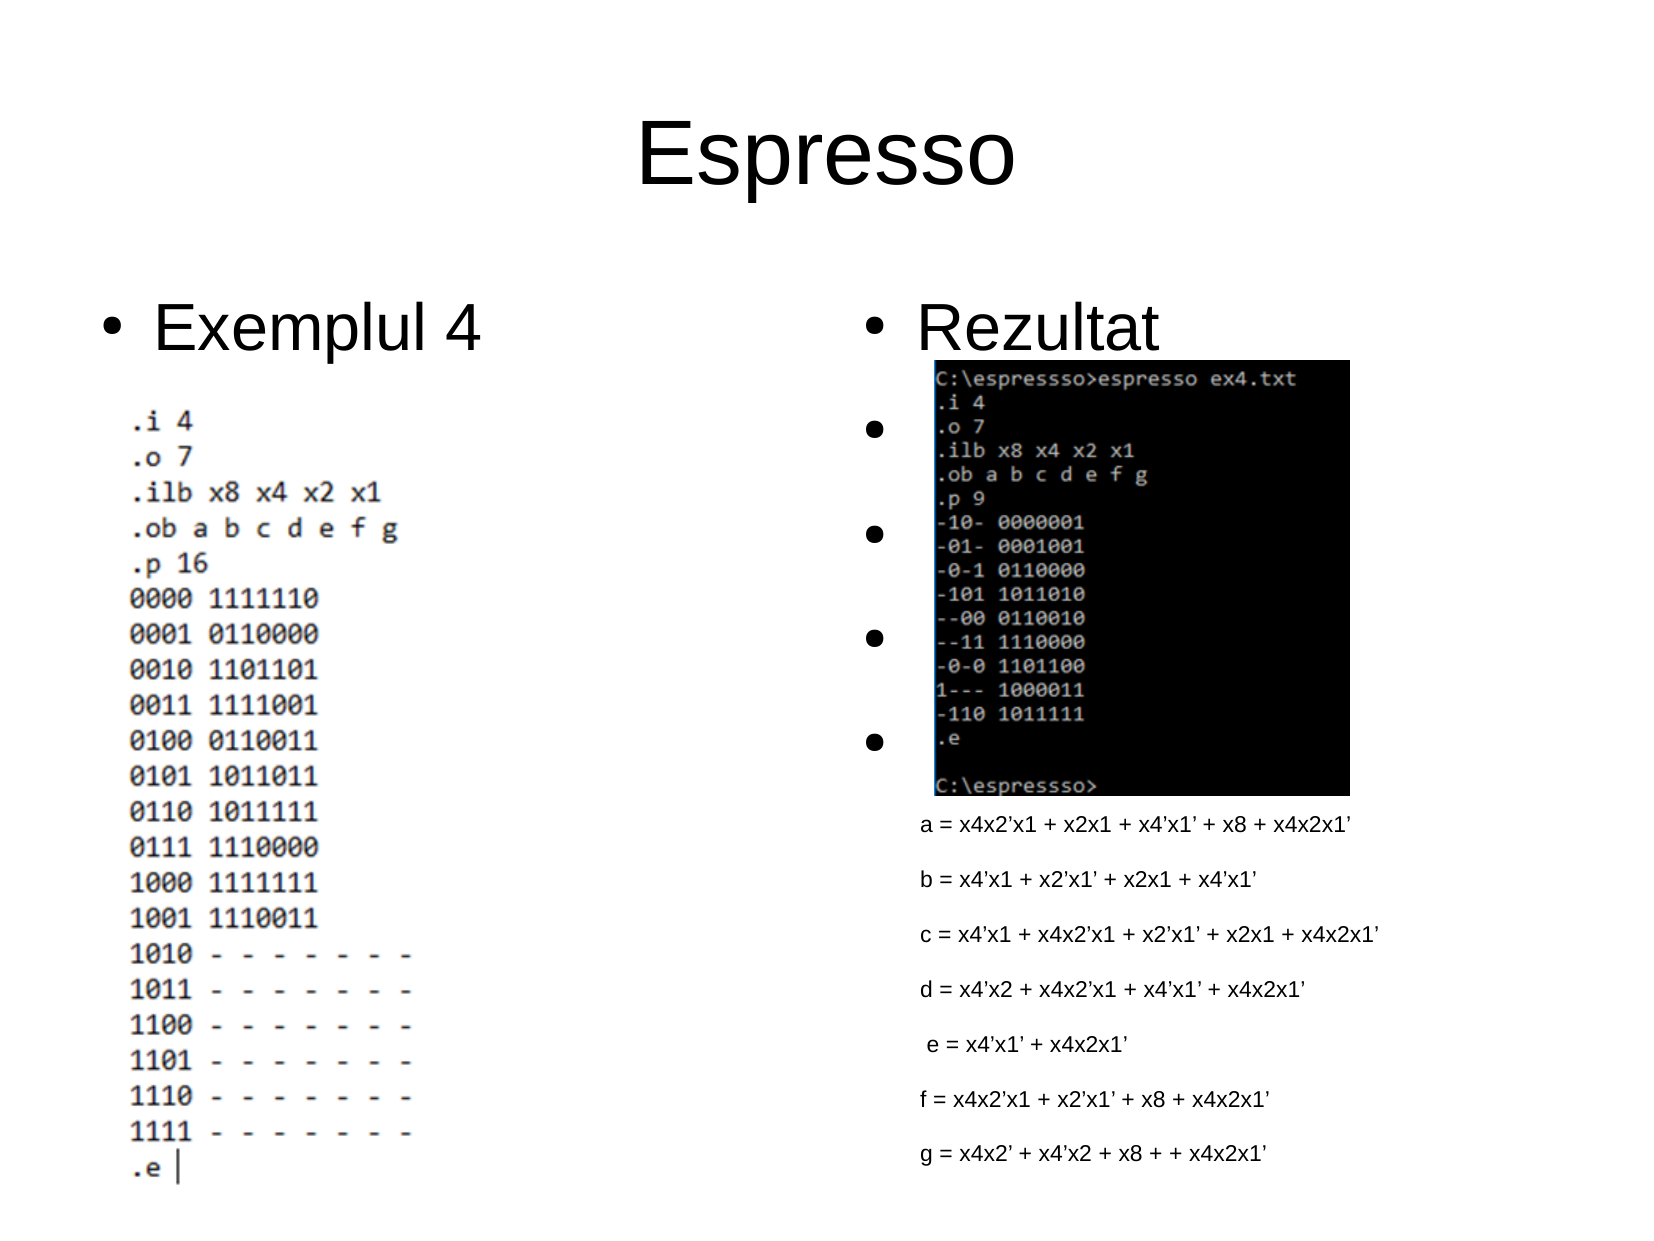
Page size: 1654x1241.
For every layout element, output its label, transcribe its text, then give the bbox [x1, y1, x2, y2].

picture [120, 405, 661, 1217]
list Rezultat a = x4x2’x1 + x2x1 + x4’x1’ + x8 + x4x2x1’ b = x4’x1 + x2’x1’ + x2x1 + x4’x1’ c = x4’x1 + x4x2’x1 + x2’x1’ + x2x1 + x4x2x1’ d = x4’x2 + x4x2’x1 + x4’x1’ + x4x2x1’ e = x4’x1’ + x4x2x1’ f = x4x2’x1 + x2’x1’ + x8 + x4x2x1’ g = x4x2’ + x4’x2 + x8 + + x4x2x1’ [845, 290, 1572, 1167]
list Exemplul 4 [82, 290, 809, 1010]
picture [934, 360, 1351, 796]
title Espresso [82, 49, 1571, 257]
